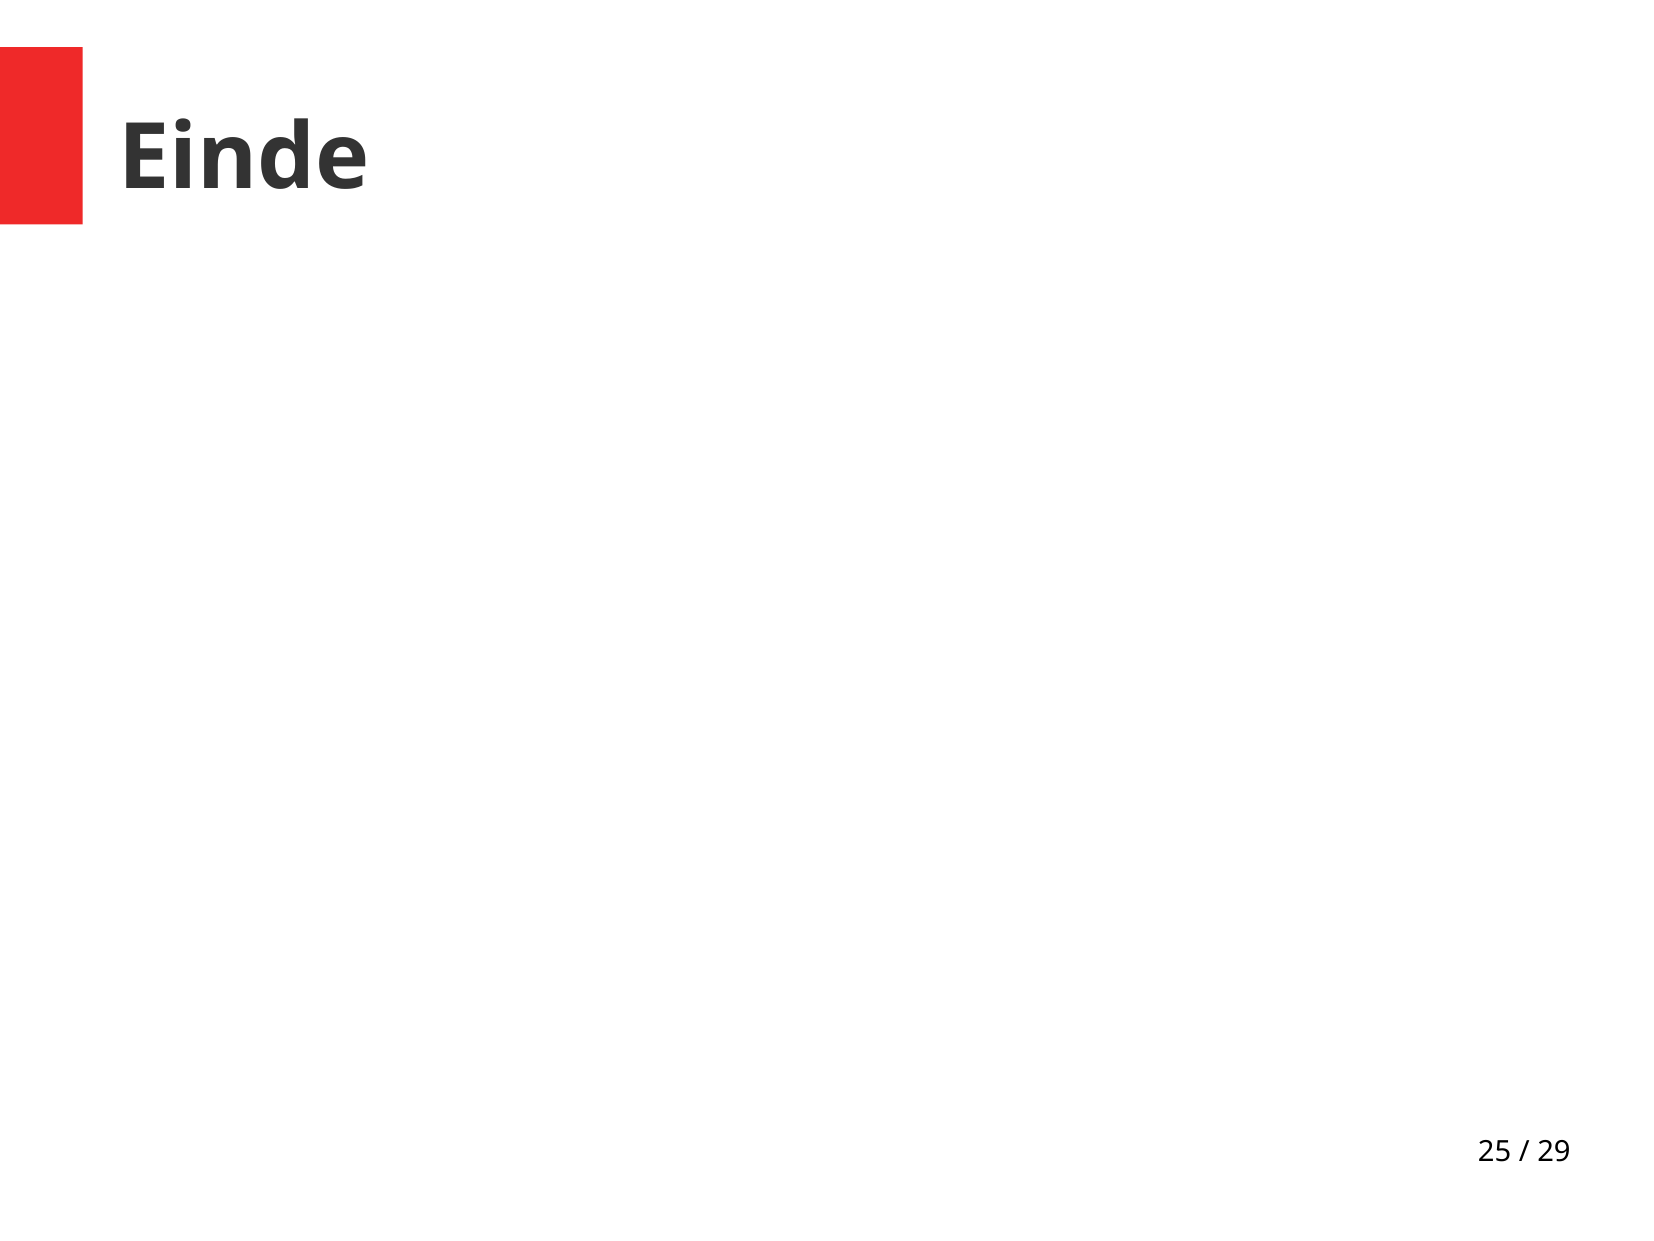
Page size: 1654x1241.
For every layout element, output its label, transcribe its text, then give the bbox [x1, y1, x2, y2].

title Einde [118, 49, 1571, 257]
